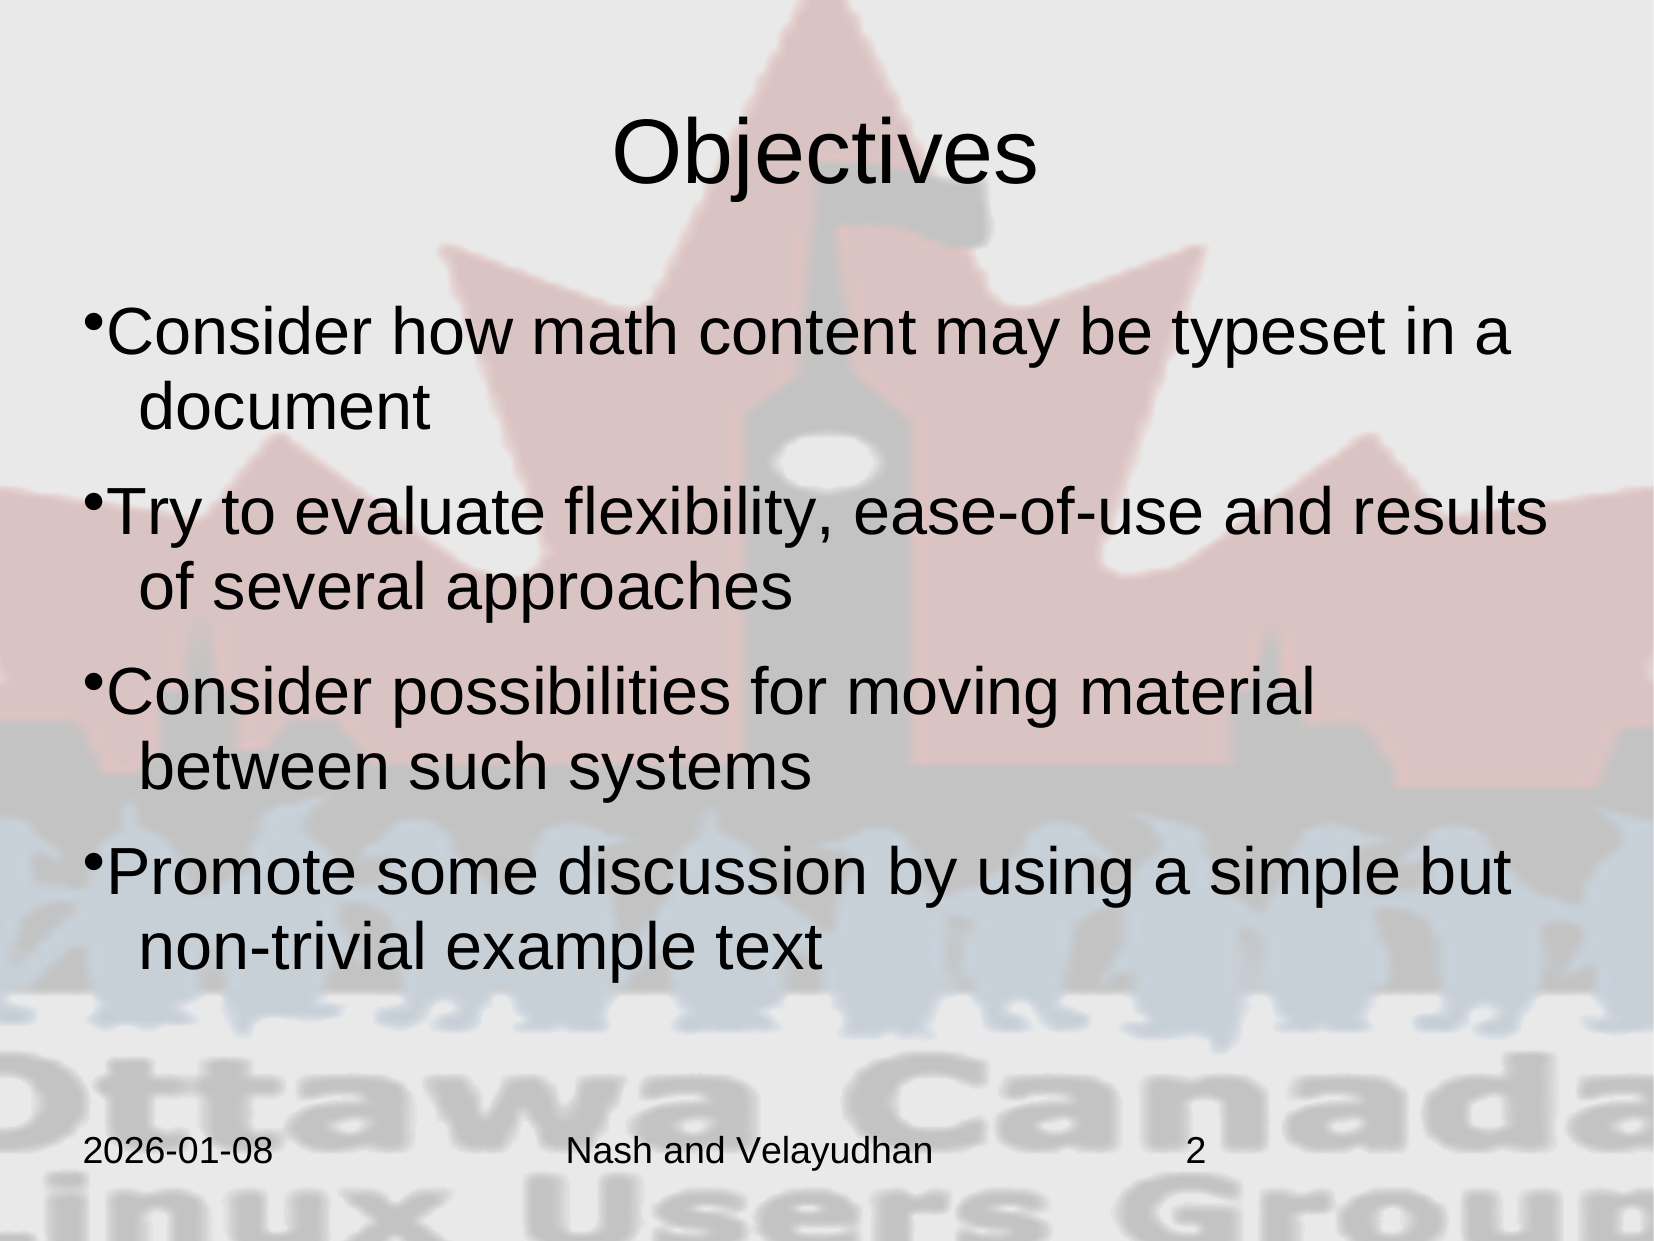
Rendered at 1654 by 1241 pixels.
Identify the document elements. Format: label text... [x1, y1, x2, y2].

title Objectives [82, 49, 1570, 256]
picture [0, 0, 1654, 1241]
list Consider how math content may be typeset in a document Try to evaluate flexibility, ease-of-use and results of several approaches Consider possibilities for moving material between such systems Promote some discussion by using a simple but non-trivial example text [82, 290, 1570, 1009]
